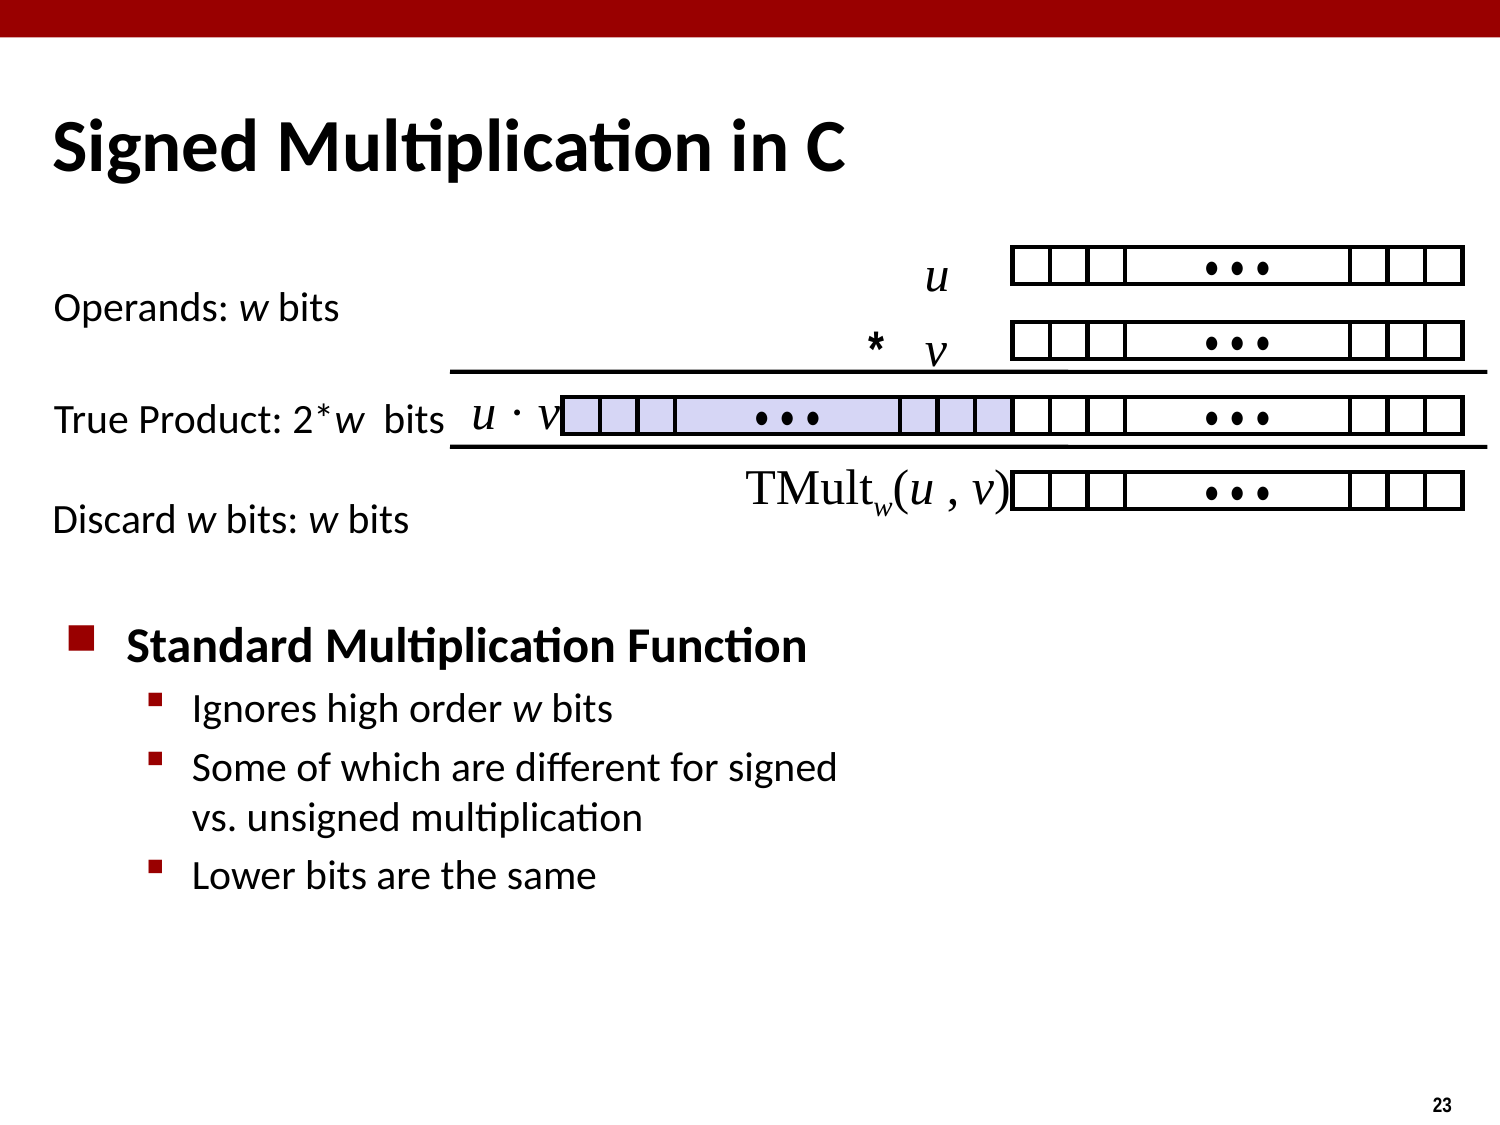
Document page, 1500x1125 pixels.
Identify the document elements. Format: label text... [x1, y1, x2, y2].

text_box [1026, 471, 1124, 510]
text_box v [910, 374, 962, 385]
text_box Discard w bits: w bits [37, 484, 438, 550]
text_box • • • [1124, 471, 1350, 510]
text_box u · v [456, 371, 575, 444]
text_box * [853, 309, 900, 385]
text_box [1012, 246, 1124, 285]
text_box [900, 396, 1124, 435]
text_box • • • [1124, 246, 1350, 285]
text_box True Product: 2*w bits [39, 384, 460, 450]
text_box [1350, 471, 1463, 510]
text_box [1350, 246, 1463, 285]
text_box [1012, 321, 1124, 360]
text_box [1350, 321, 1463, 360]
list Standard Multiplication Function Ignores high order w bits Some of which are different for signed vs. unsigned multiplication Lower bits are the same [55, 605, 900, 875]
text_box • • • [674, 396, 900, 435]
text_box [1350, 396, 1463, 435]
text_box Operands: w bits [38, 271, 355, 337]
text_box [562, 396, 674, 435]
text_box TMultw(u , v) [730, 446, 1026, 530]
text_box • • • [1124, 321, 1350, 360]
text_box v [910, 309, 962, 369]
text_box • • • [1124, 396, 1350, 435]
text_box u [909, 234, 965, 310]
title Signed Multiplication in C [37, 96, 1299, 188]
